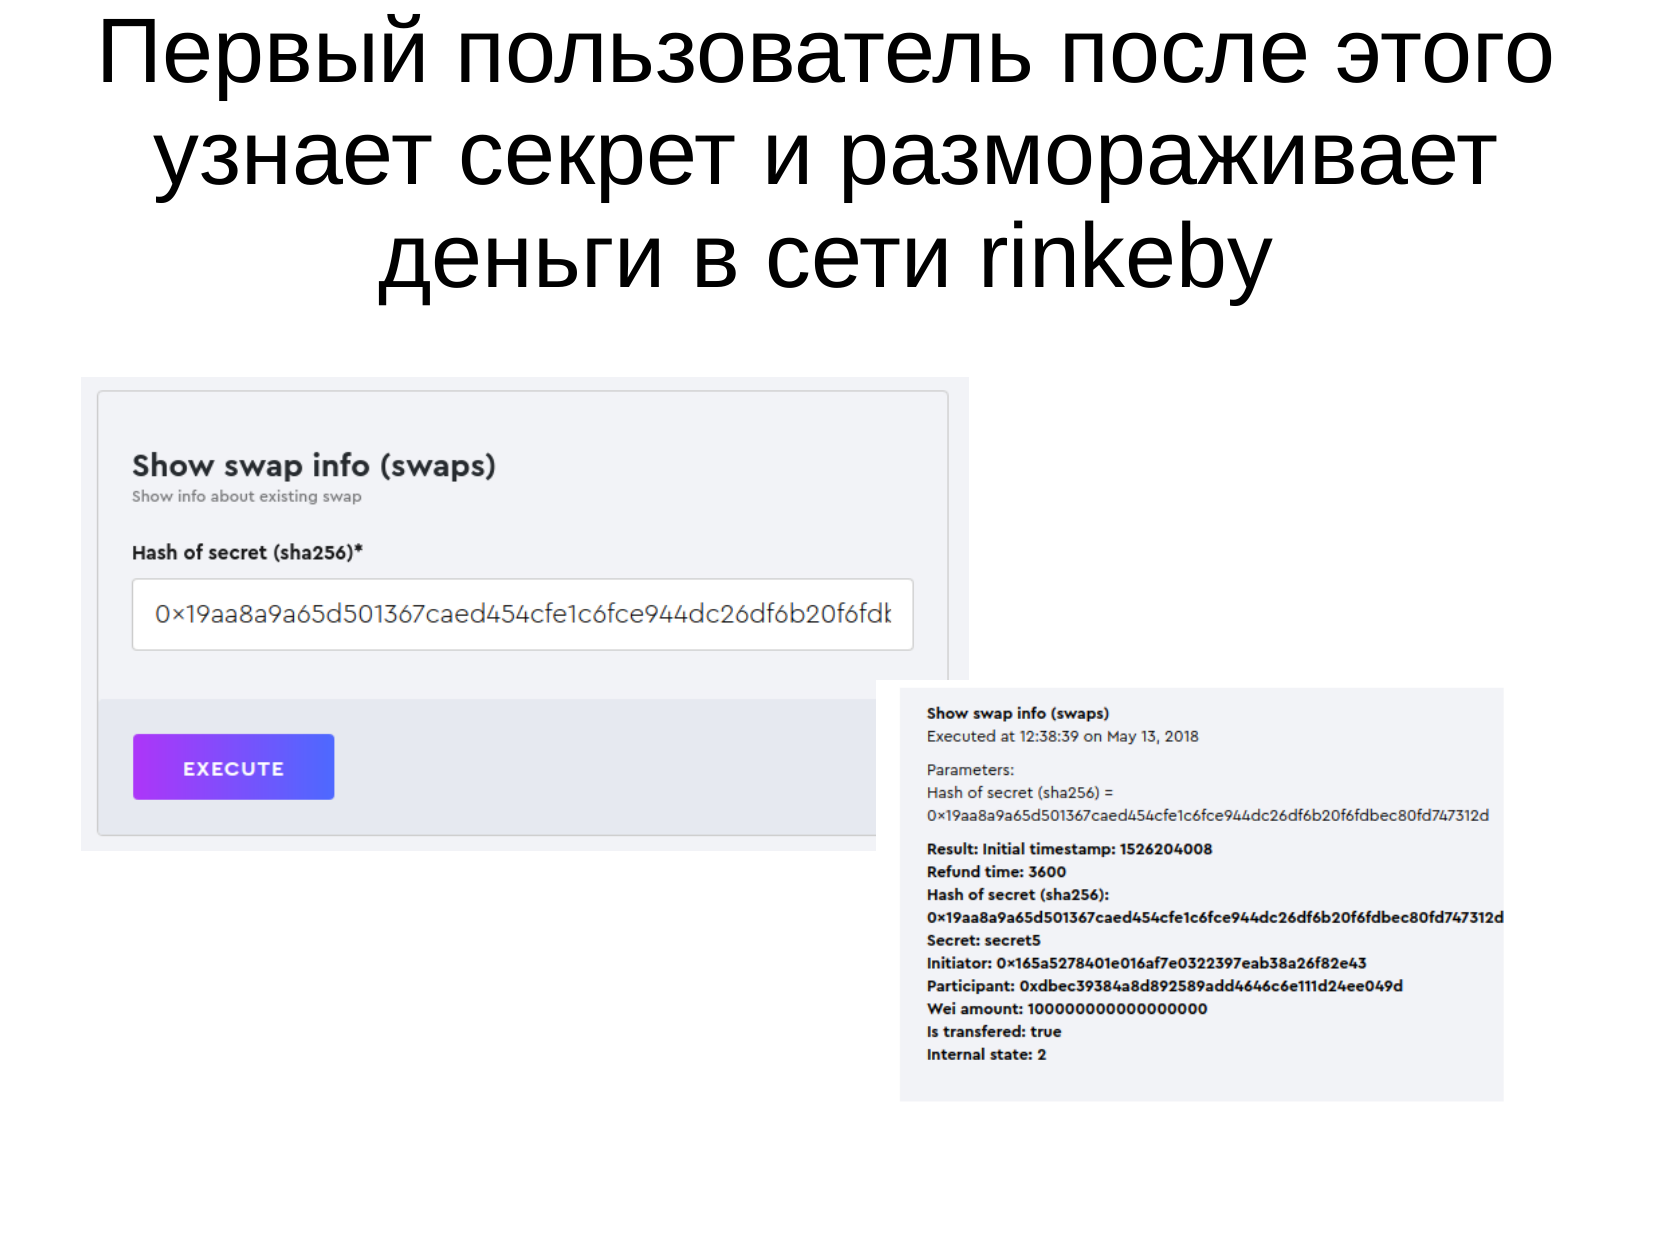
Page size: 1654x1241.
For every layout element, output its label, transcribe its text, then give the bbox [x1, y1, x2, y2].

title Первый пользователь после этого узнает секрет и размораживает деньги в сети rinkeby [82, 0, 1571, 307]
picture [81, 377, 1524, 1111]
